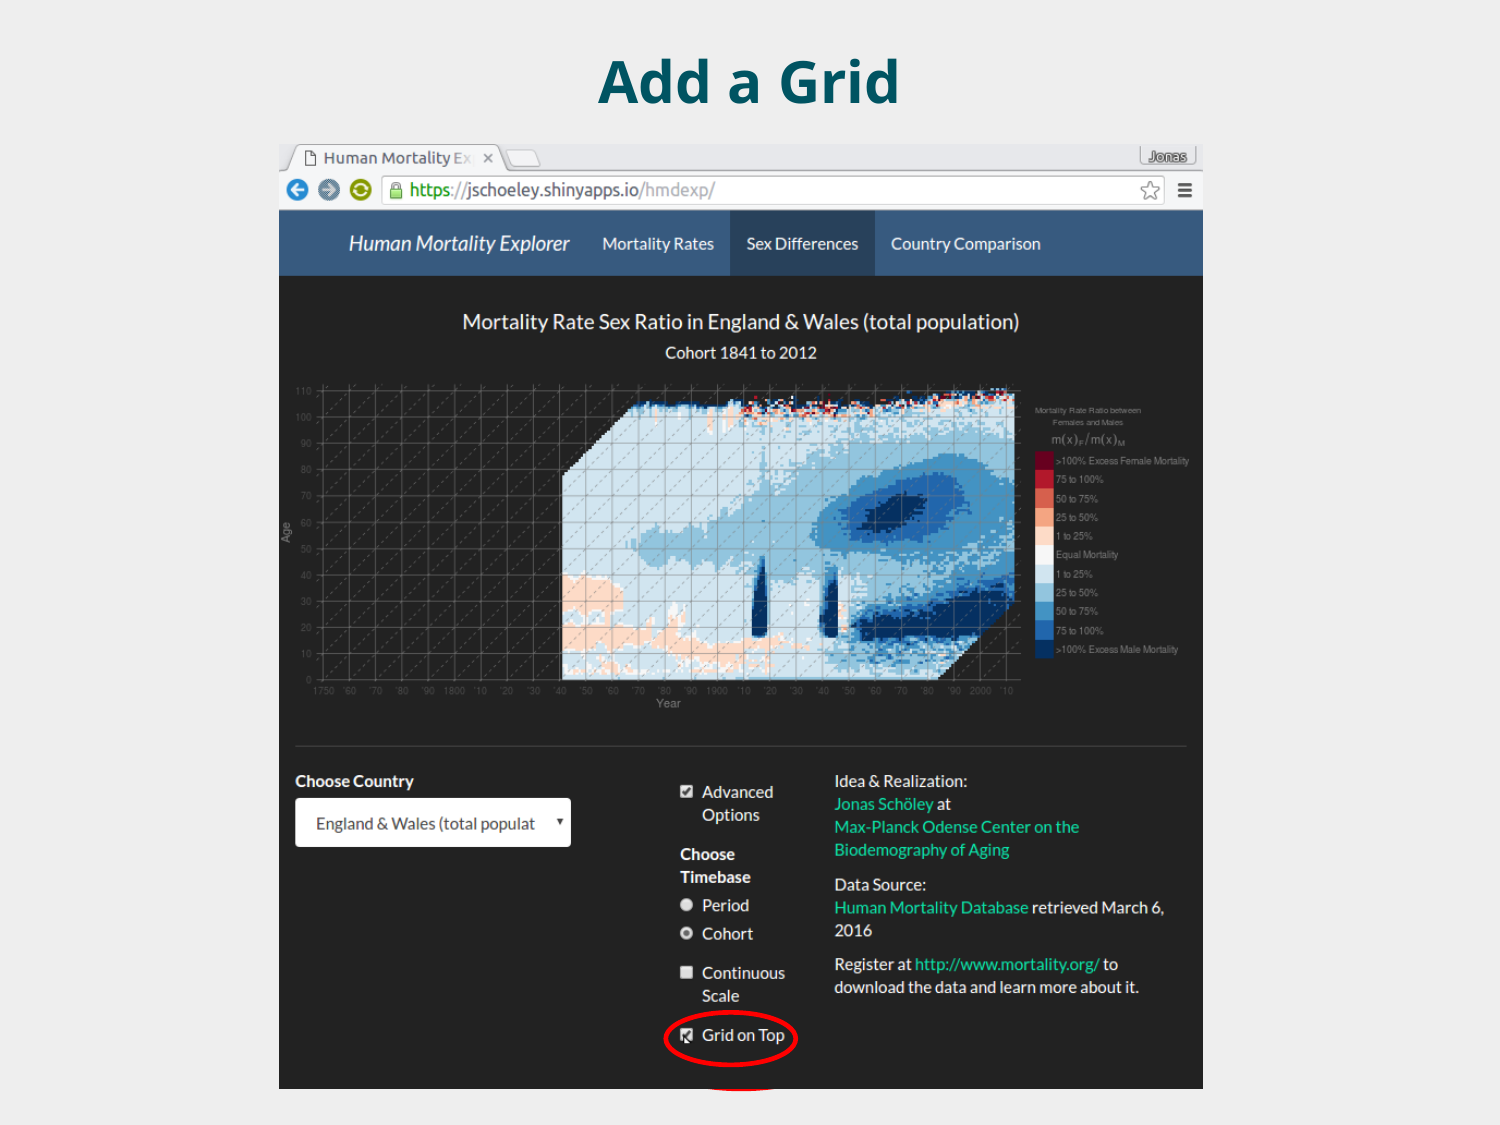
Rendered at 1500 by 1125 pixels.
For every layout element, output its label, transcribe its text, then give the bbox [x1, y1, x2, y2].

title Add a Grid [51, 30, 1449, 156]
picture [279, 144, 1203, 1089]
